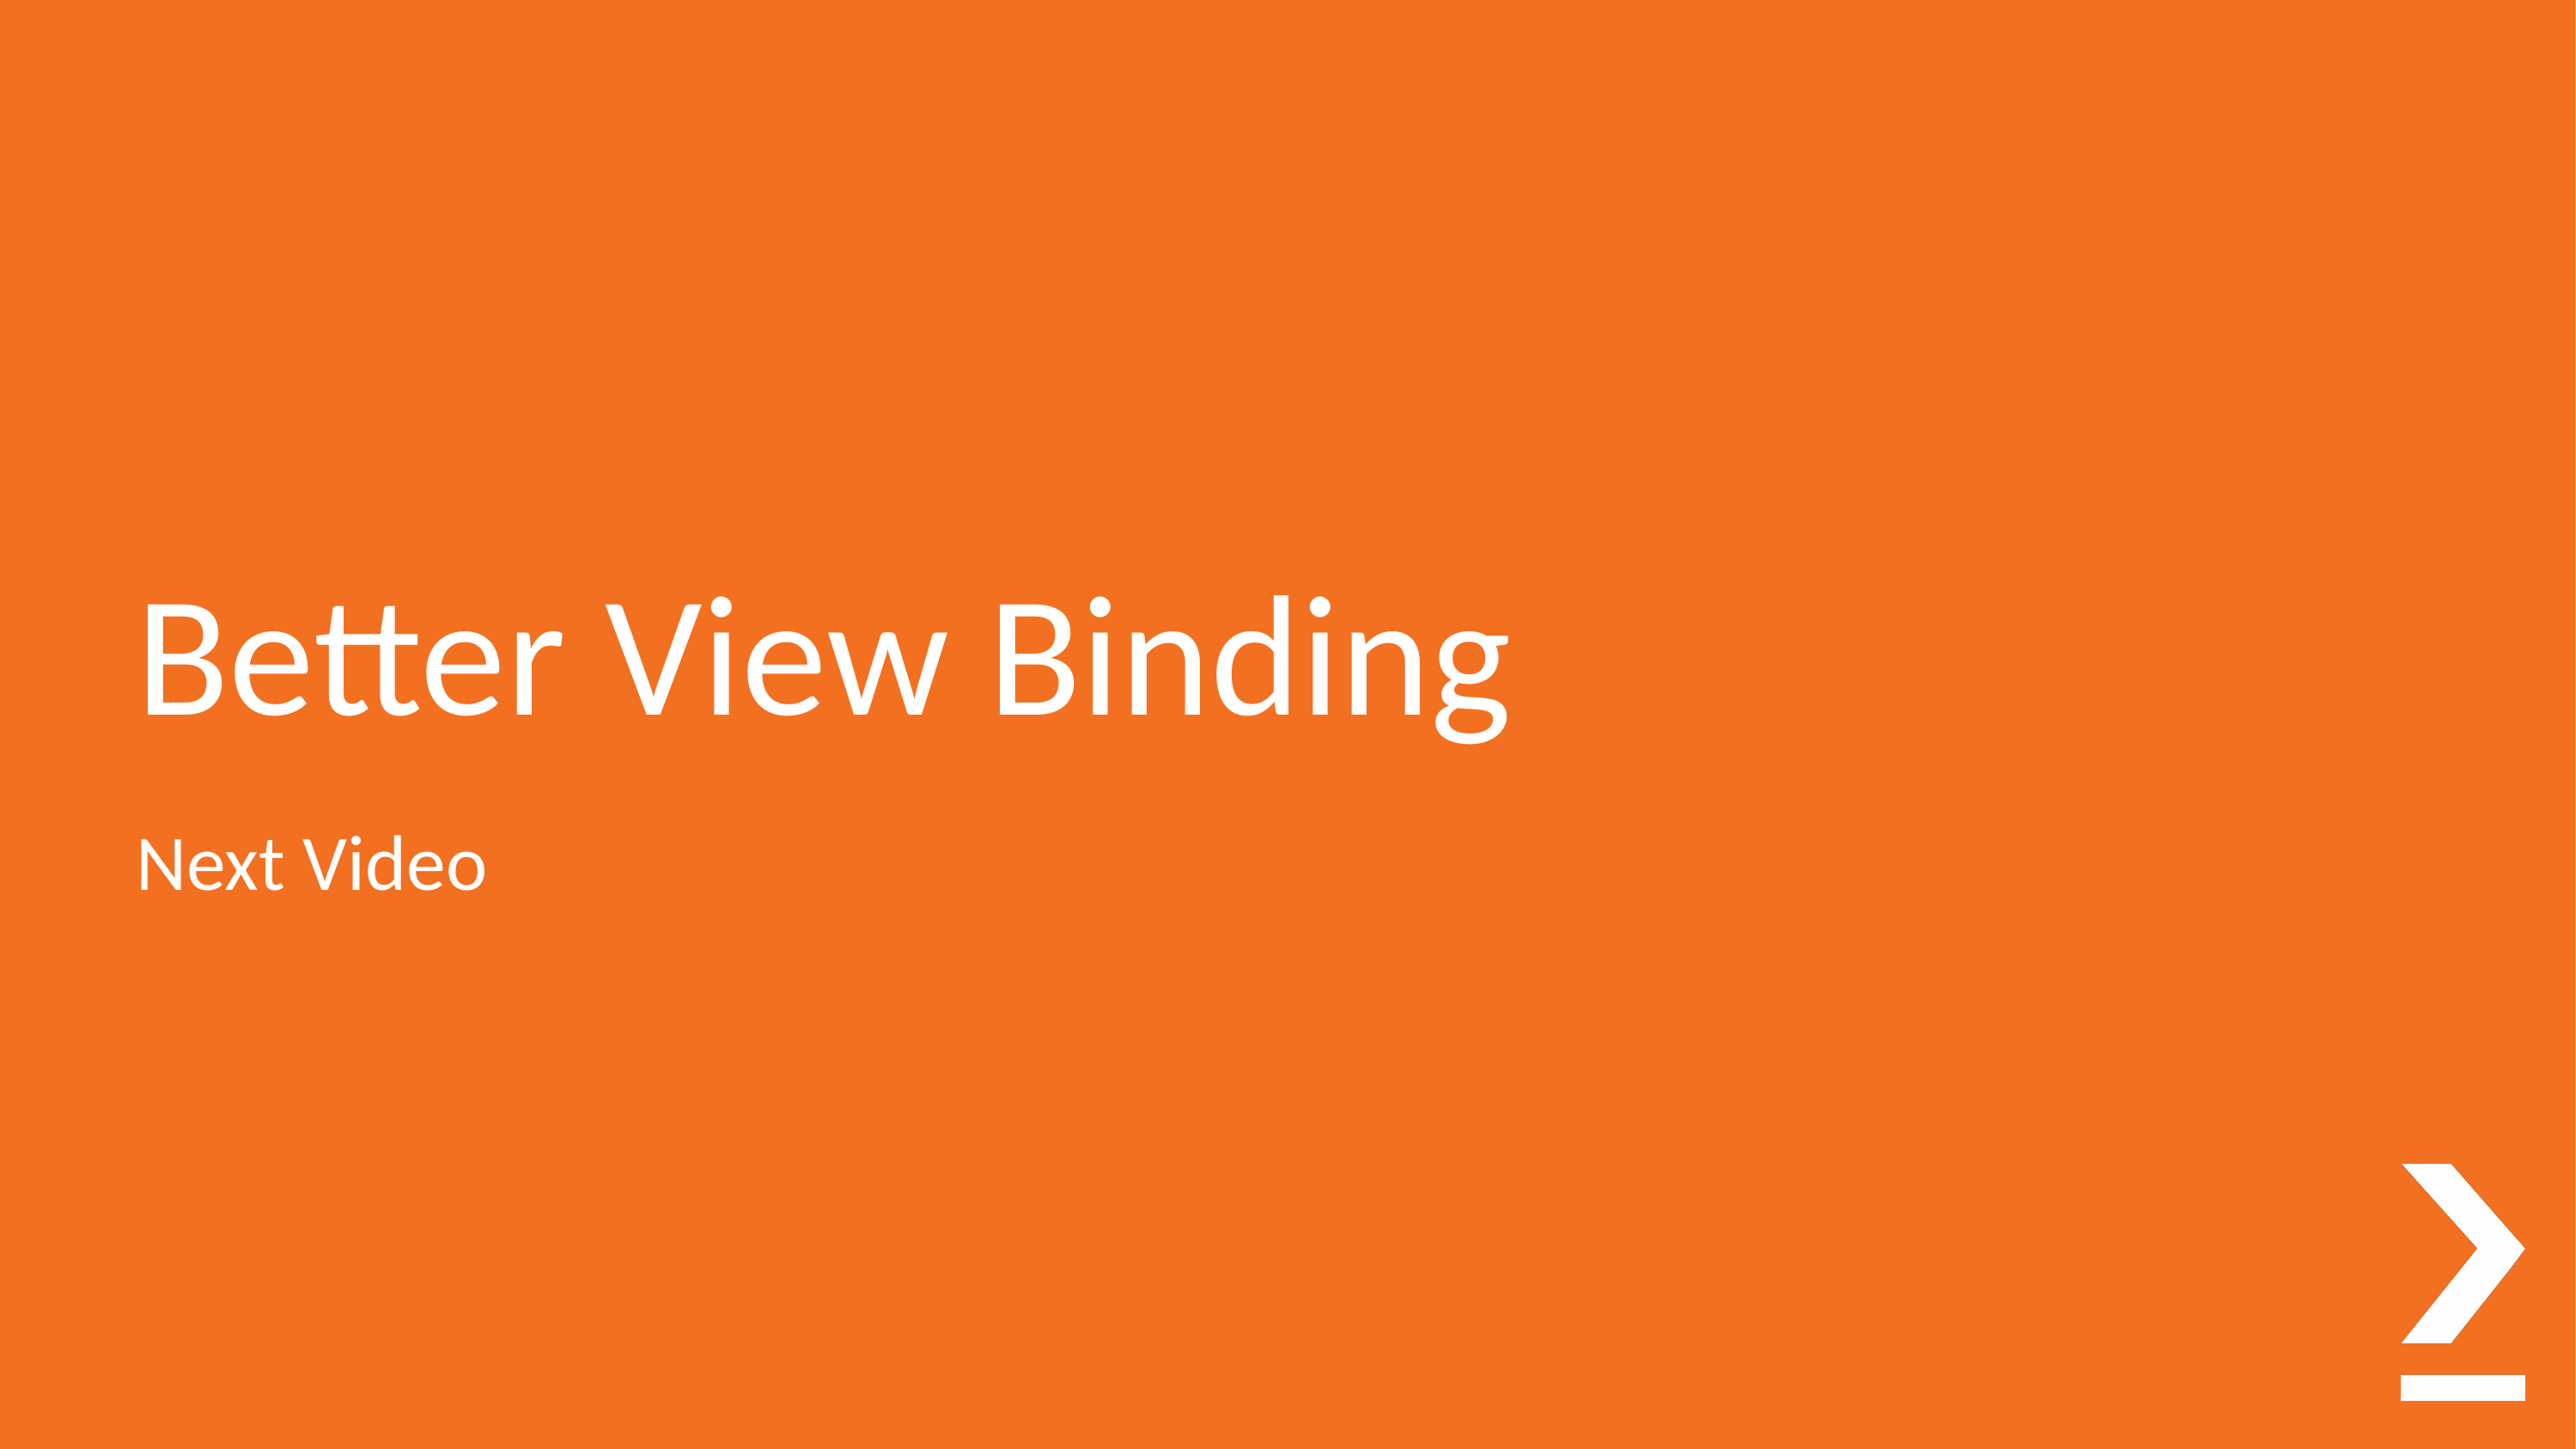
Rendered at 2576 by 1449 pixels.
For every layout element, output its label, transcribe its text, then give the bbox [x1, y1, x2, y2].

title Better View Binding [110, 512, 2427, 776]
picture [2401, 1164, 2525, 1401]
subtitle Next Video [110, 785, 2427, 908]
